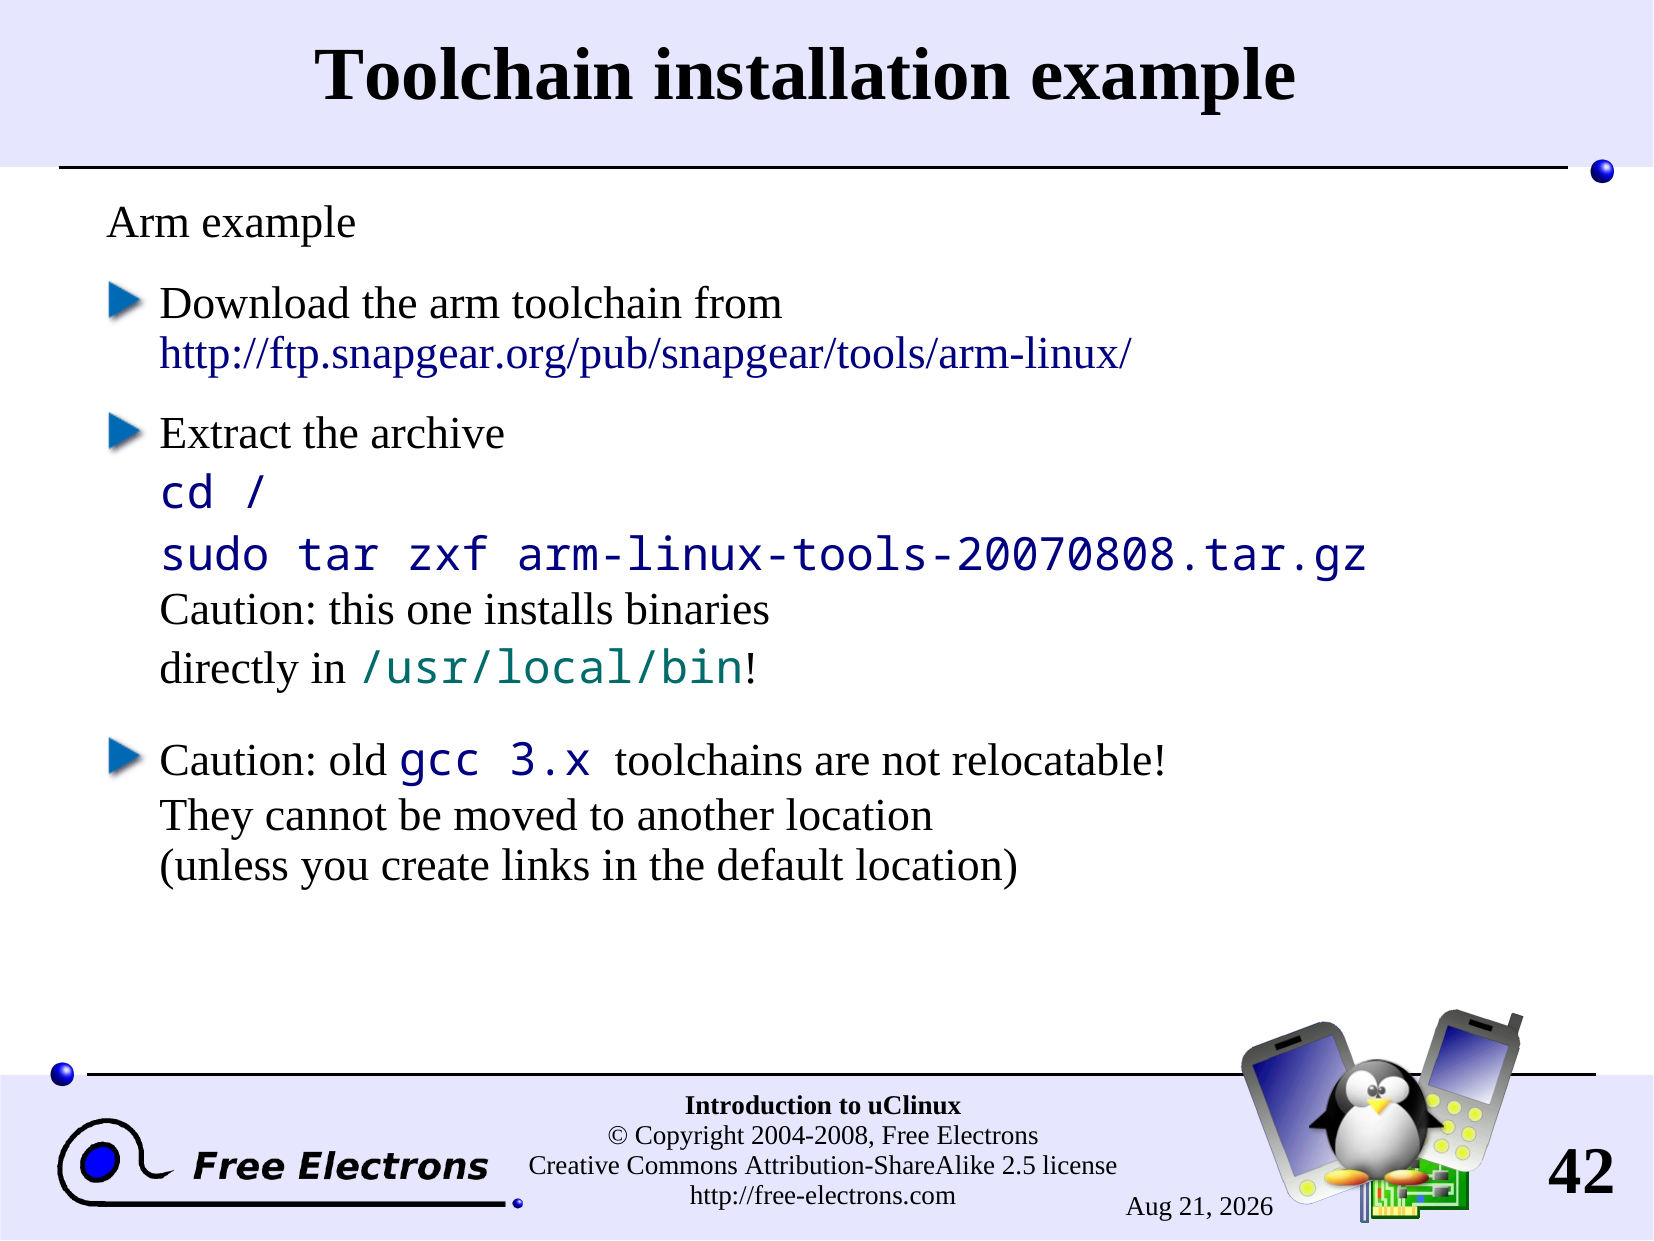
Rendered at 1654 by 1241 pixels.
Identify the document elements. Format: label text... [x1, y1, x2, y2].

title Toolchain installation example [60, 25, 1551, 124]
list Arm example Download the arm toolchain from http://ftp.snapgear.org/pub/snapgear/tools/arm-linux/ Extract the archive cd / sudo tar zxf arm-linux-tools-20070808.tar.gz Caution: this one installs binaries directly in /usr/local/bin! Caution: old gcc 3.x toolchains are not relocatable! They cannot be moved to another location (unless you create links in the default location) [88, 197, 1501, 1047]
picture [1225, 1002, 1538, 1241]
picture [50, 1107, 527, 1216]
